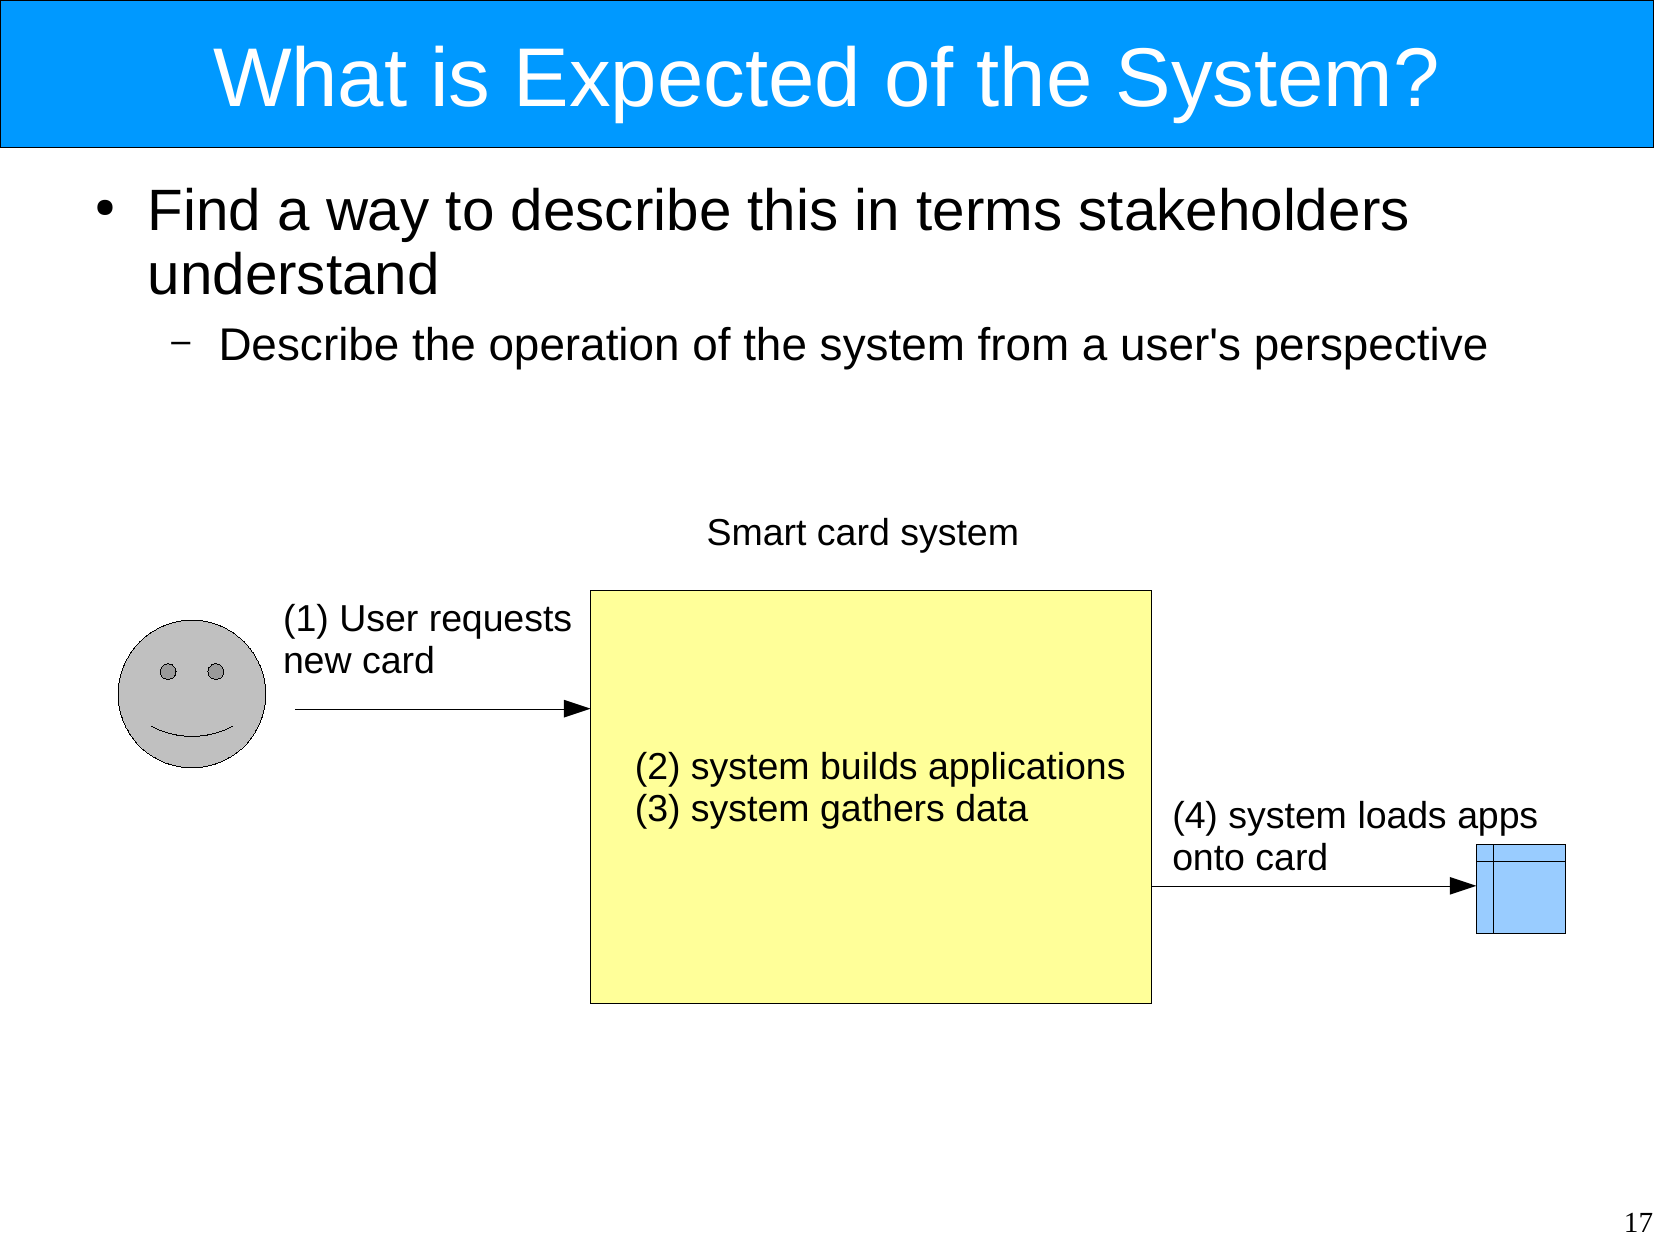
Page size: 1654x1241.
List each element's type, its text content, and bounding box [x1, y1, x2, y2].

title What is Expected of the System? [82, 21, 1571, 135]
text_box Smart card system [691, 504, 1034, 561]
text_box (2) system builds applications (3) system gathers data [620, 738, 1141, 837]
text_box (4) system loads apps onto card [1157, 786, 1554, 886]
text_box [118, 620, 266, 768]
text_box (1) User requests new card [268, 590, 588, 690]
text_box [590, 590, 1152, 1004]
text_box [1476, 844, 1566, 934]
list Find a way to describe this in terms stakeholders understand Describe the operation of the system from a user's perspective [76, 177, 1565, 1196]
